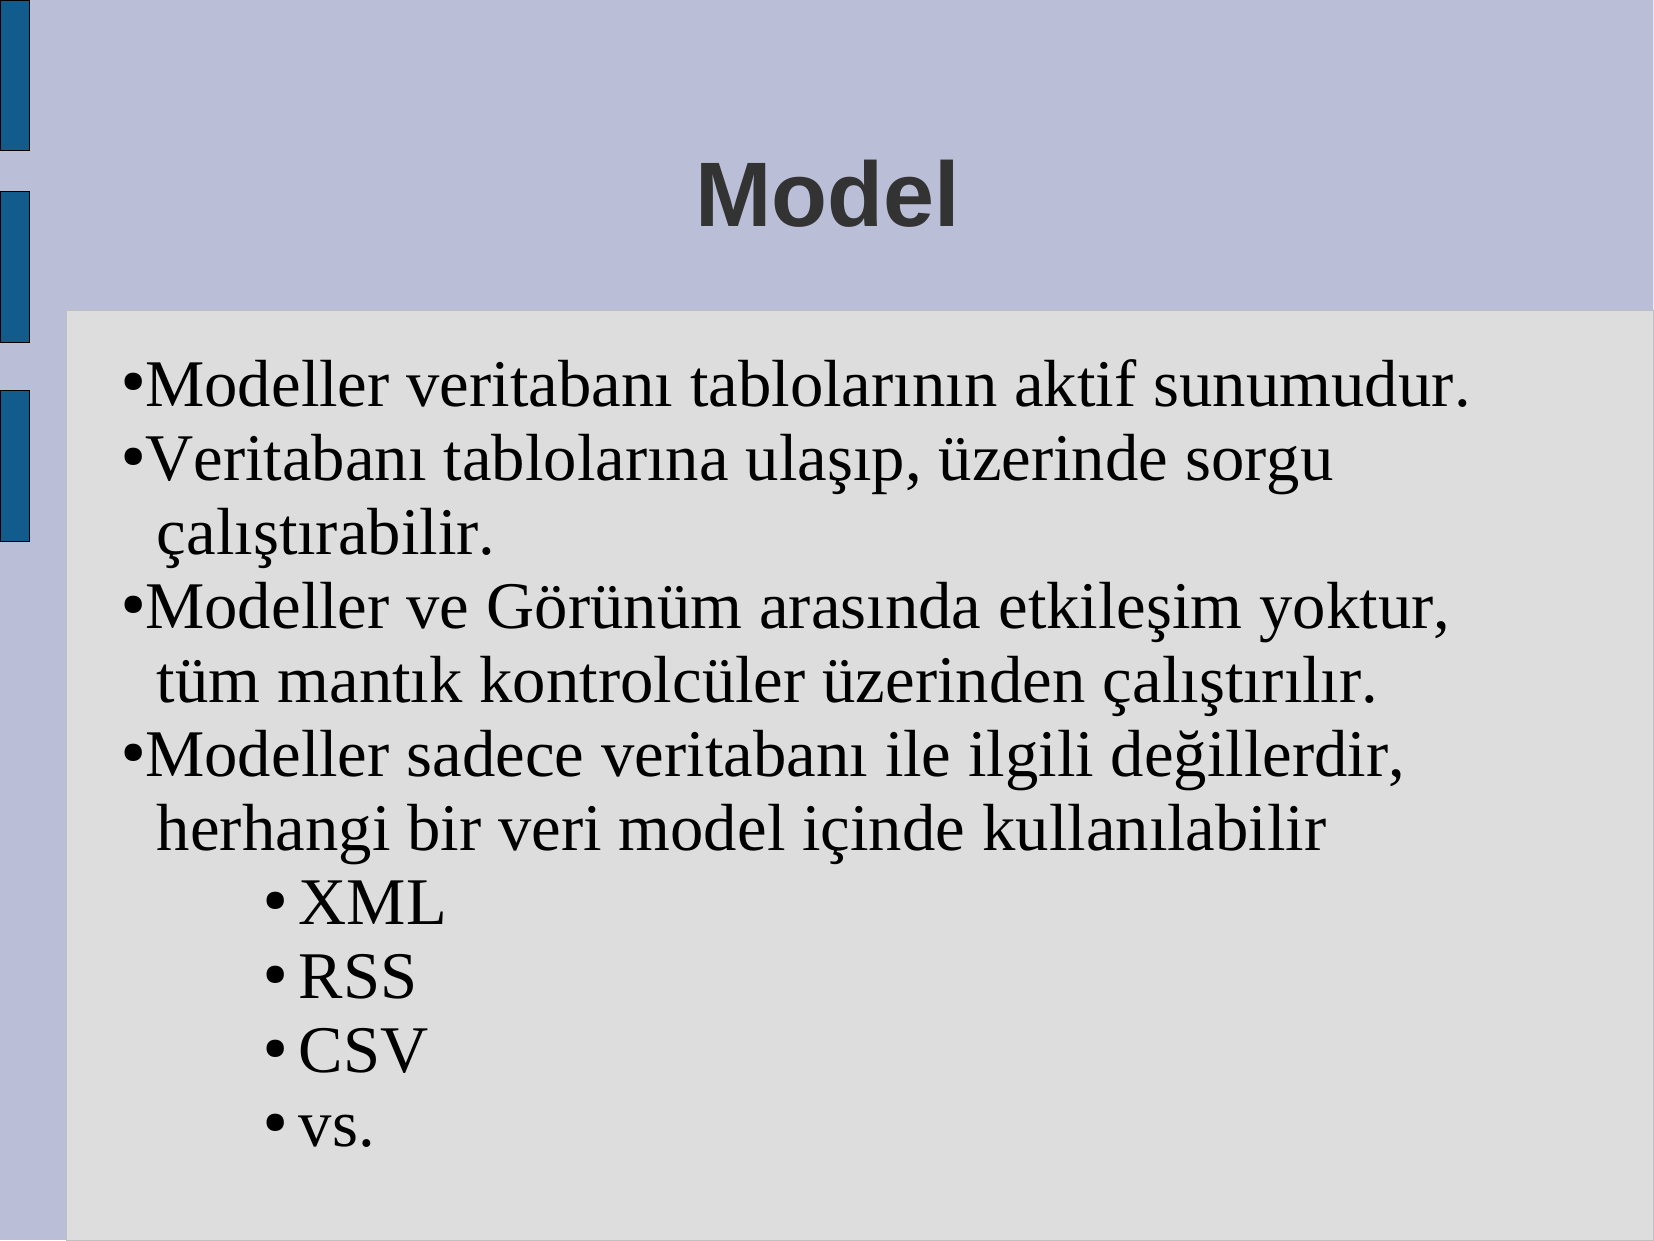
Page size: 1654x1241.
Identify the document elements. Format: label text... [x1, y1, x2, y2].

title Model [121, 98, 1534, 291]
subtitle Modeller veritabanı tablolarının aktif sunumudur. Veritabanı tablolarına ulaşıp, üzerinde sorgu çalıştırabilir. Modeller ve Görünüm arasında etkileşim yoktur, tüm mantık kontrolcüler üzerinden çalıştırılır. Modeller sadece veritabanı ile ilgili değillerdir, herhangi bir veri model içinde kullanılabilir XML RSS CSV vs. [121, 346, 1534, 1162]
